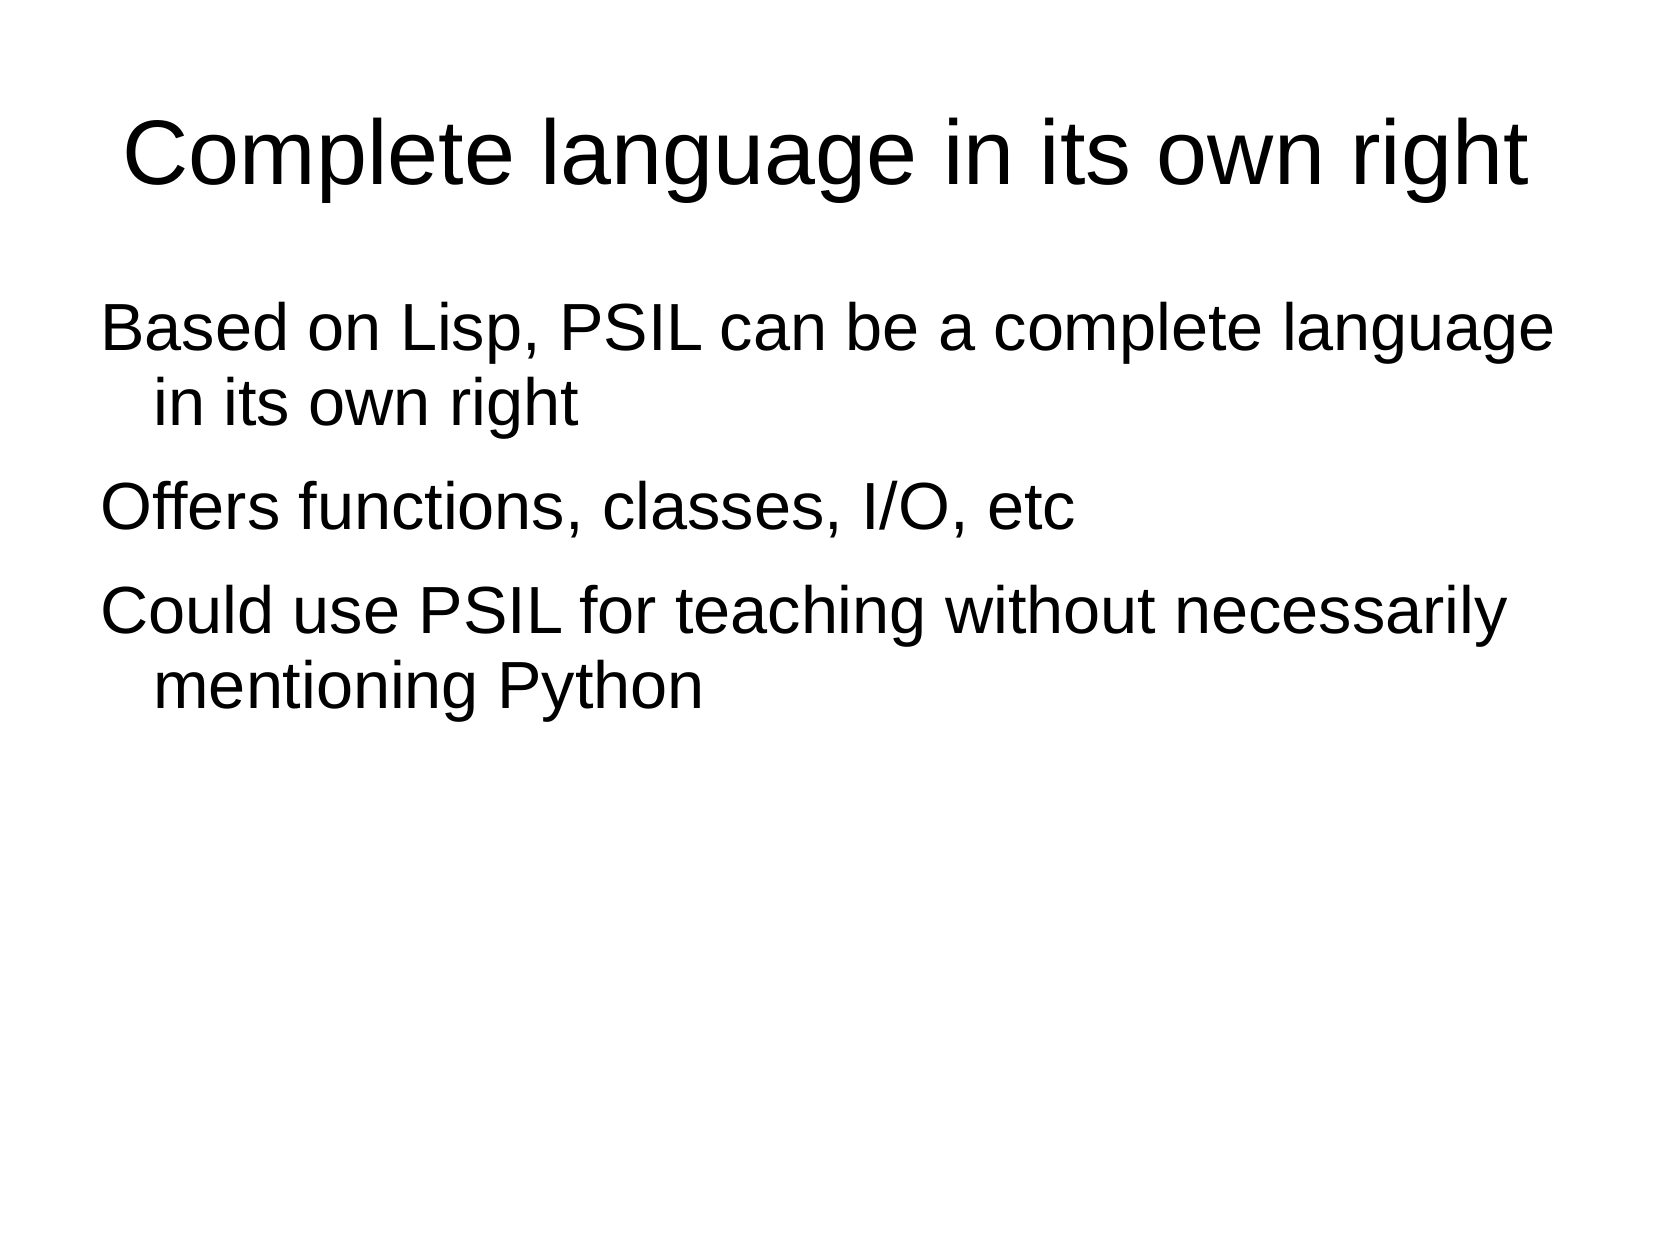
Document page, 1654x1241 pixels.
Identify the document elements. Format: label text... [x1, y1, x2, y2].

title Complete language in its own right [82, 56, 1571, 250]
list Based on Lisp, PSIL can be a complete language in its own right Offers functions, classes, I/O, etc Could use PSIL for teaching without necessarily mentioning Python [82, 290, 1571, 1094]
